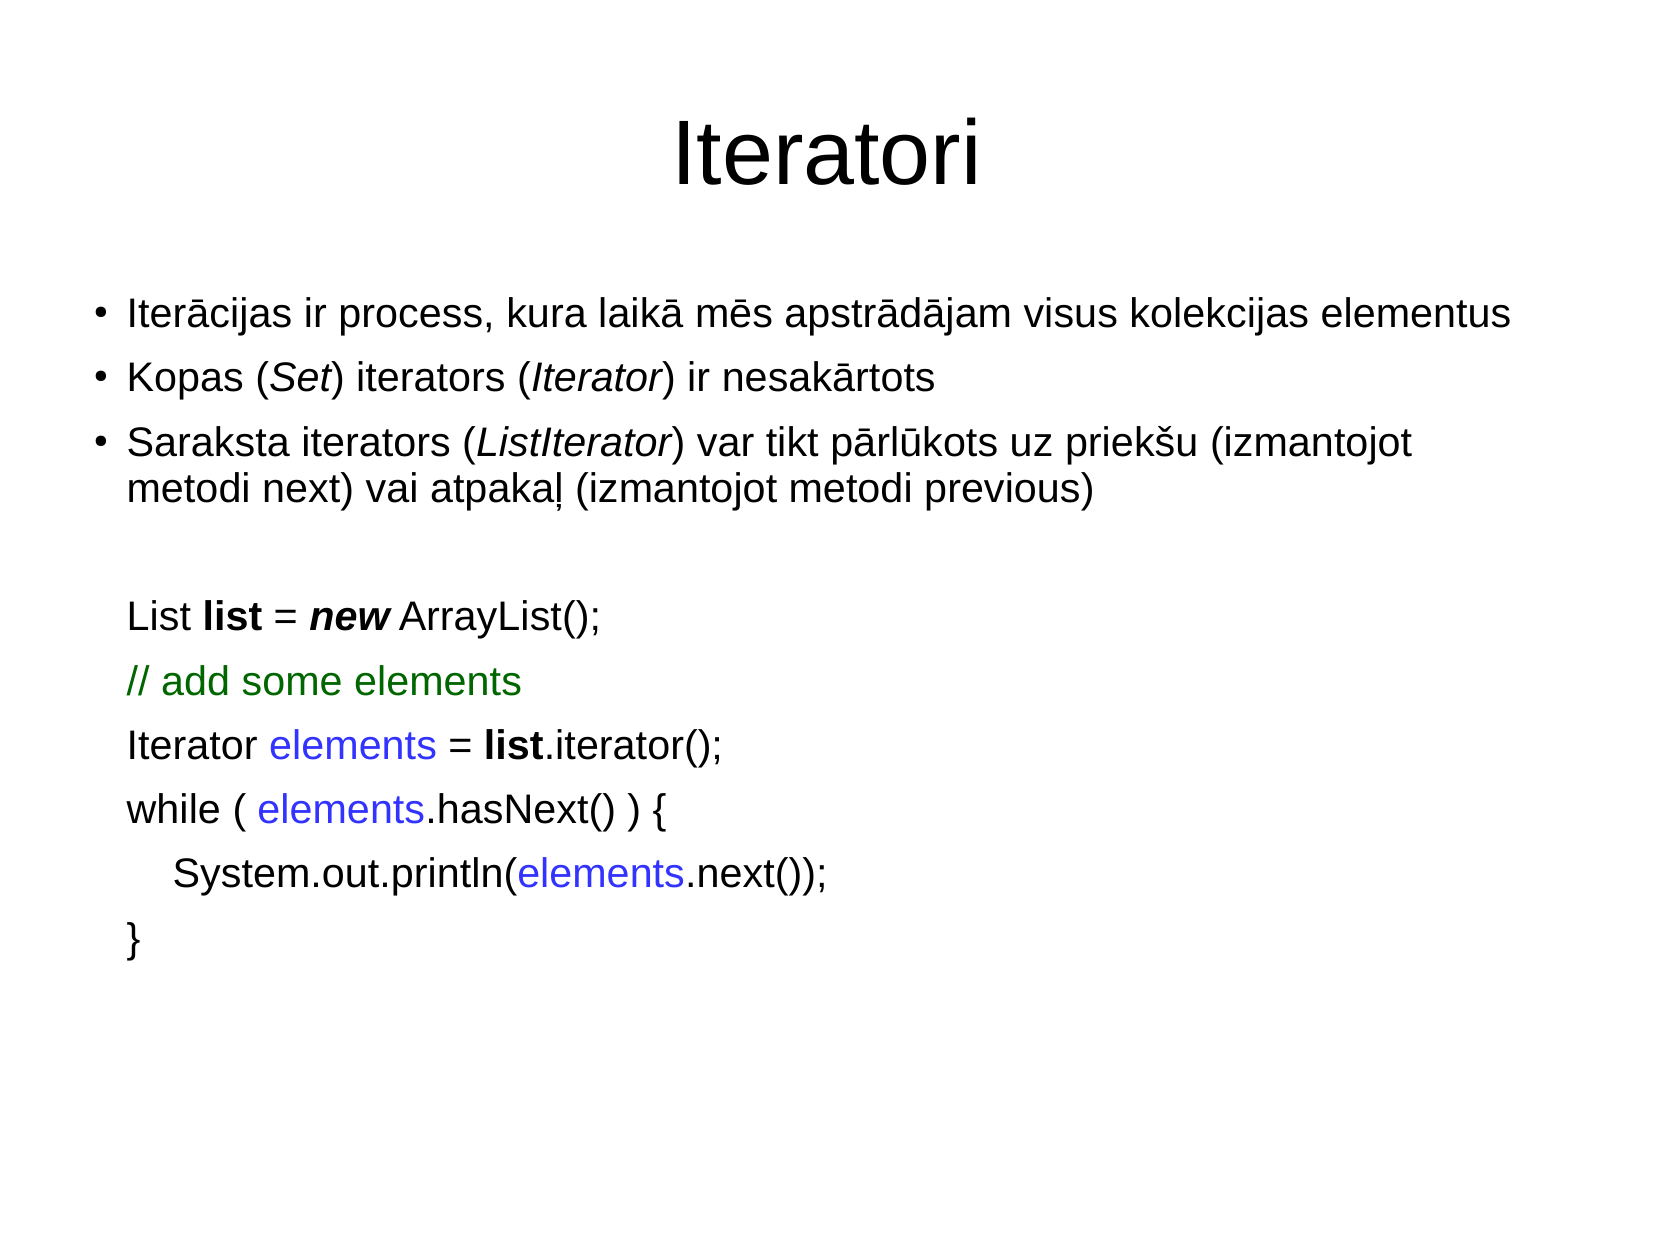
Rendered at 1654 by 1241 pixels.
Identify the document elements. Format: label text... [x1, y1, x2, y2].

list Iterācijas ir process, kura laikā mēs apstrādājam visus kolekcijas elementus Kopas (Set) iterators (Iterator) ir nesakārtots Saraksta iterators (ListIterator) var tikt pārlūkots uz priekšu (izmantojot metodi next) vai atpakaļ (izmantojot metodi previous) List list = new ArrayList(); // add some elements Iterator elements = list.iterator(); while ( elements.hasNext() ) { System.out.println(elements.next()); } [82, 290, 1538, 1010]
title Iteratori [82, 49, 1571, 257]
